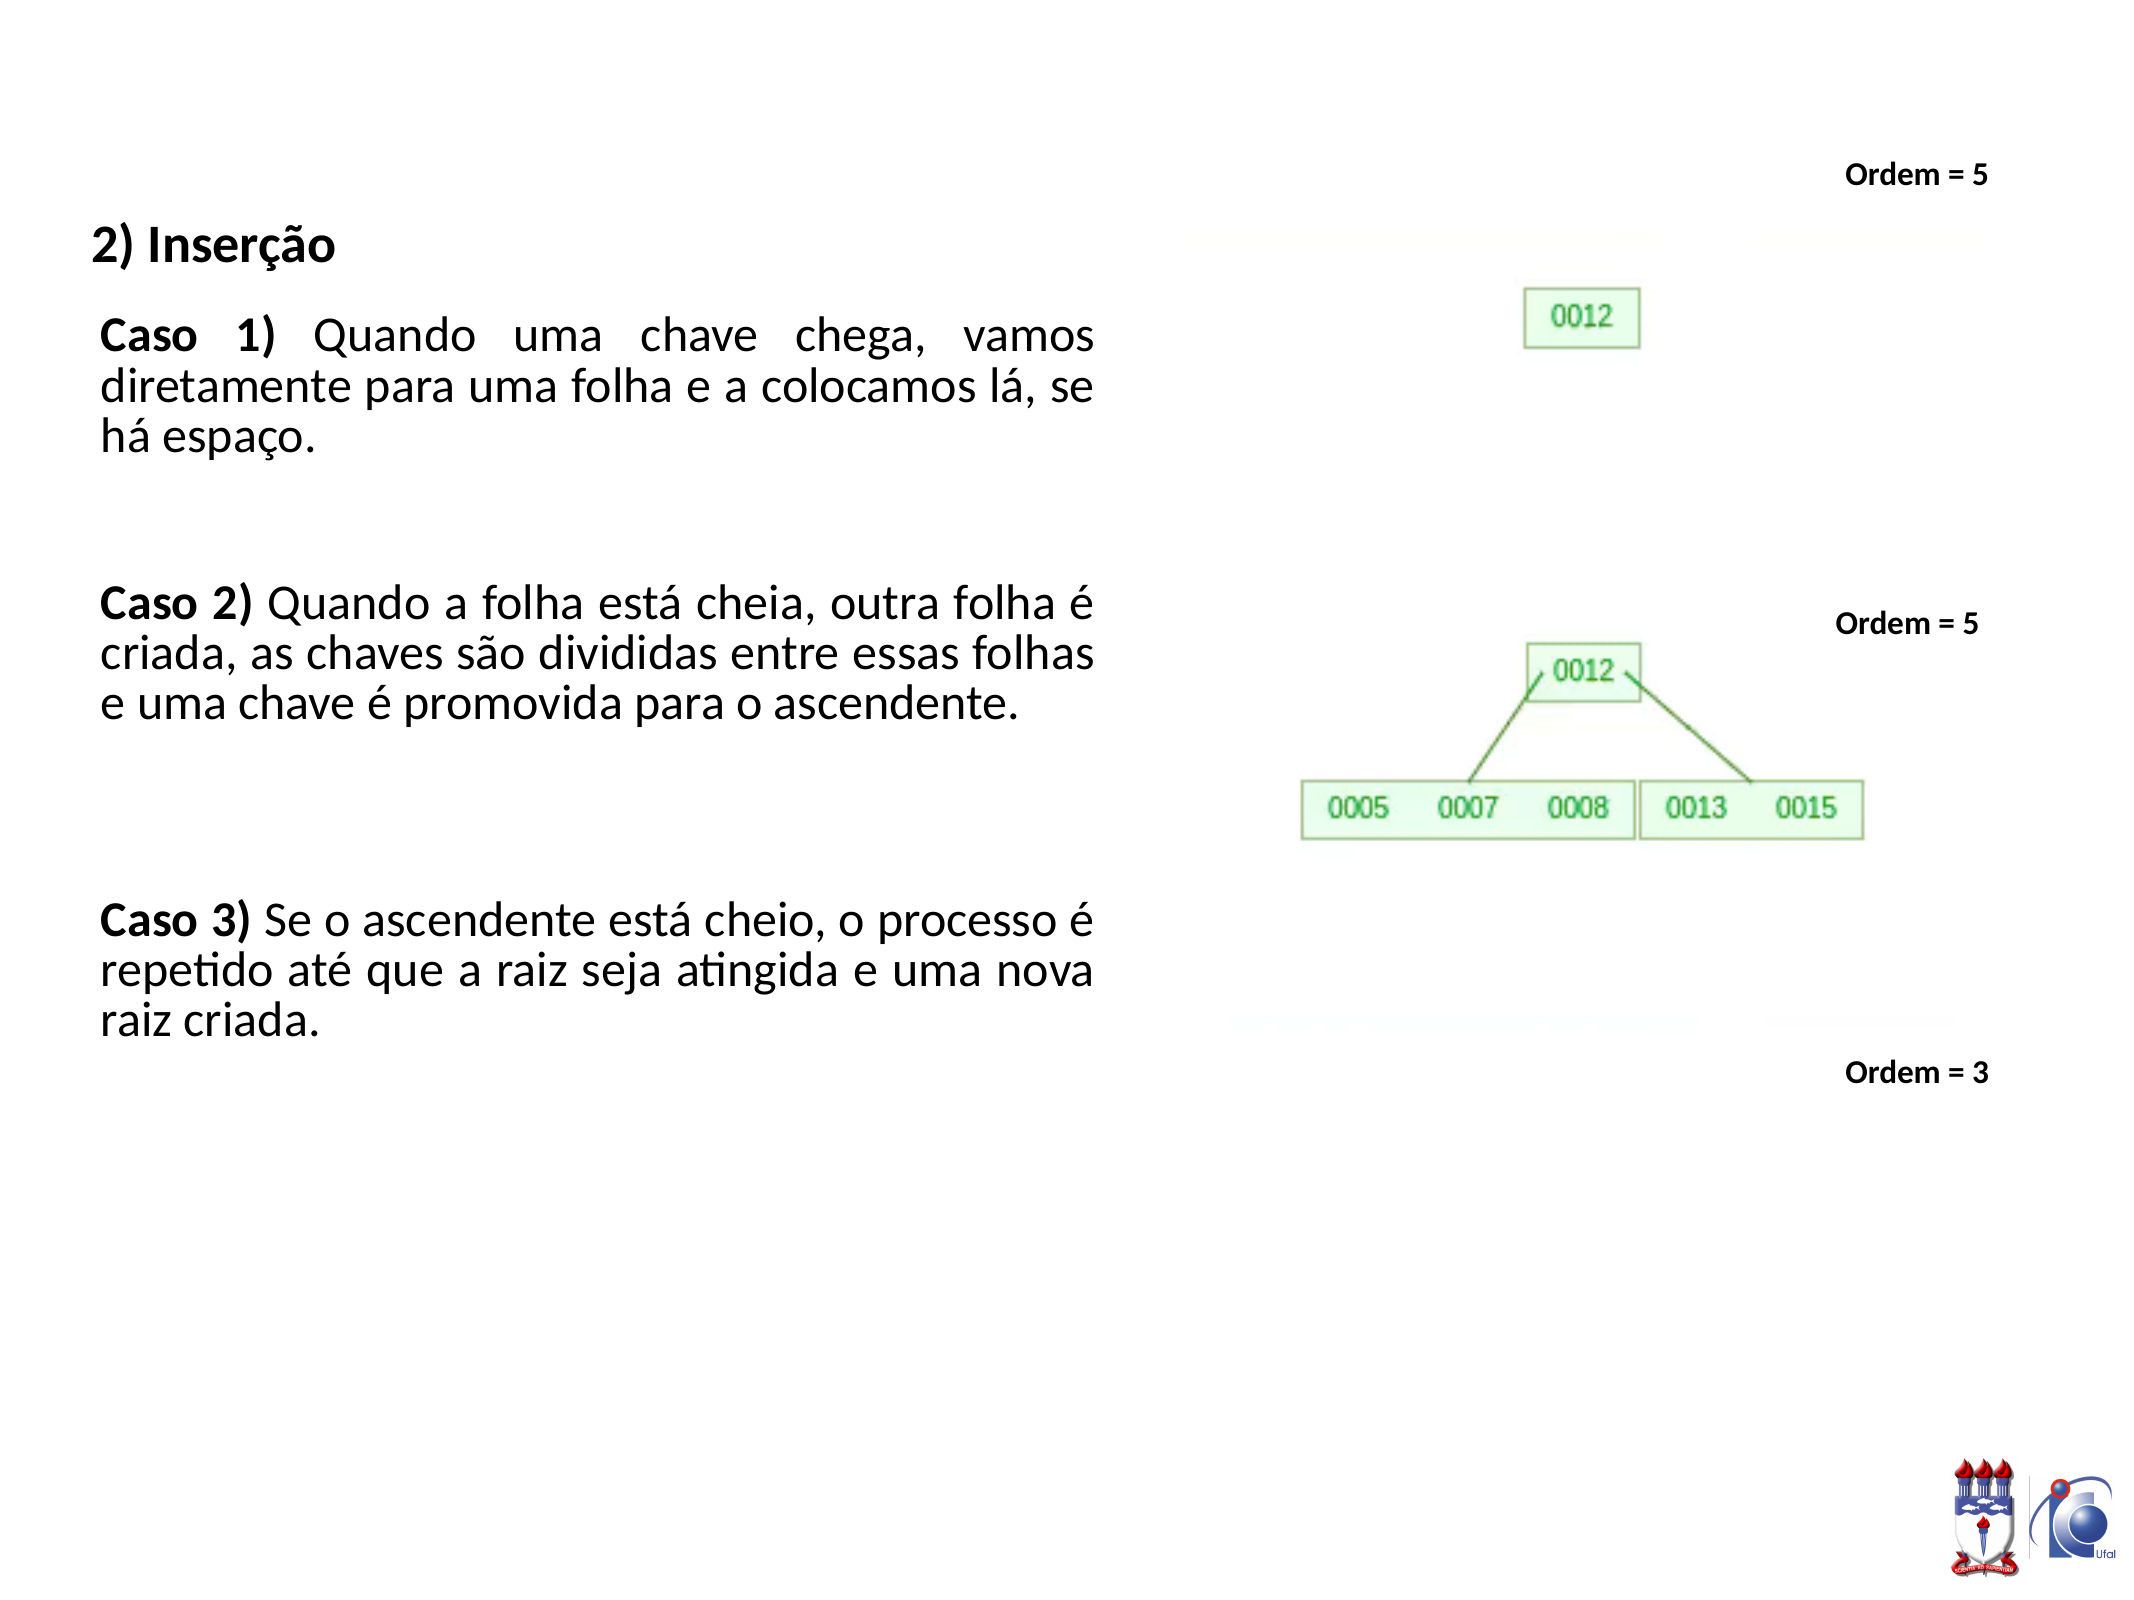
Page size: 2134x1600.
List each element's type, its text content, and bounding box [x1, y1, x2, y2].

picture [1228, 1016, 2020, 1579]
text_box Ordem = 3 [1830, 1051, 2077, 1144]
picture [2028, 1476, 2116, 1559]
text_box Ordem = 5 [1820, 602, 2067, 695]
text_box Caso 1) Quando uma chave chega, vamos diretamente para uma folha e a colocamos lá, se há espaço. Caso 2) Quando a folha está cheia, outra folha é criada, as chaves são divididas entre essas folhas e uma chave é promovida para o ascendente. Caso 3) Se o ascendente está cheio, o processo é repetido até que a raiz seja atingida e uma nova raiz criada. [86, 307, 1111, 1479]
picture [1181, 235, 1985, 532]
list 2) Inserção [82, 199, 553, 331]
picture [1145, 602, 2008, 875]
text_box Ordem = 5 [1830, 153, 2077, 246]
